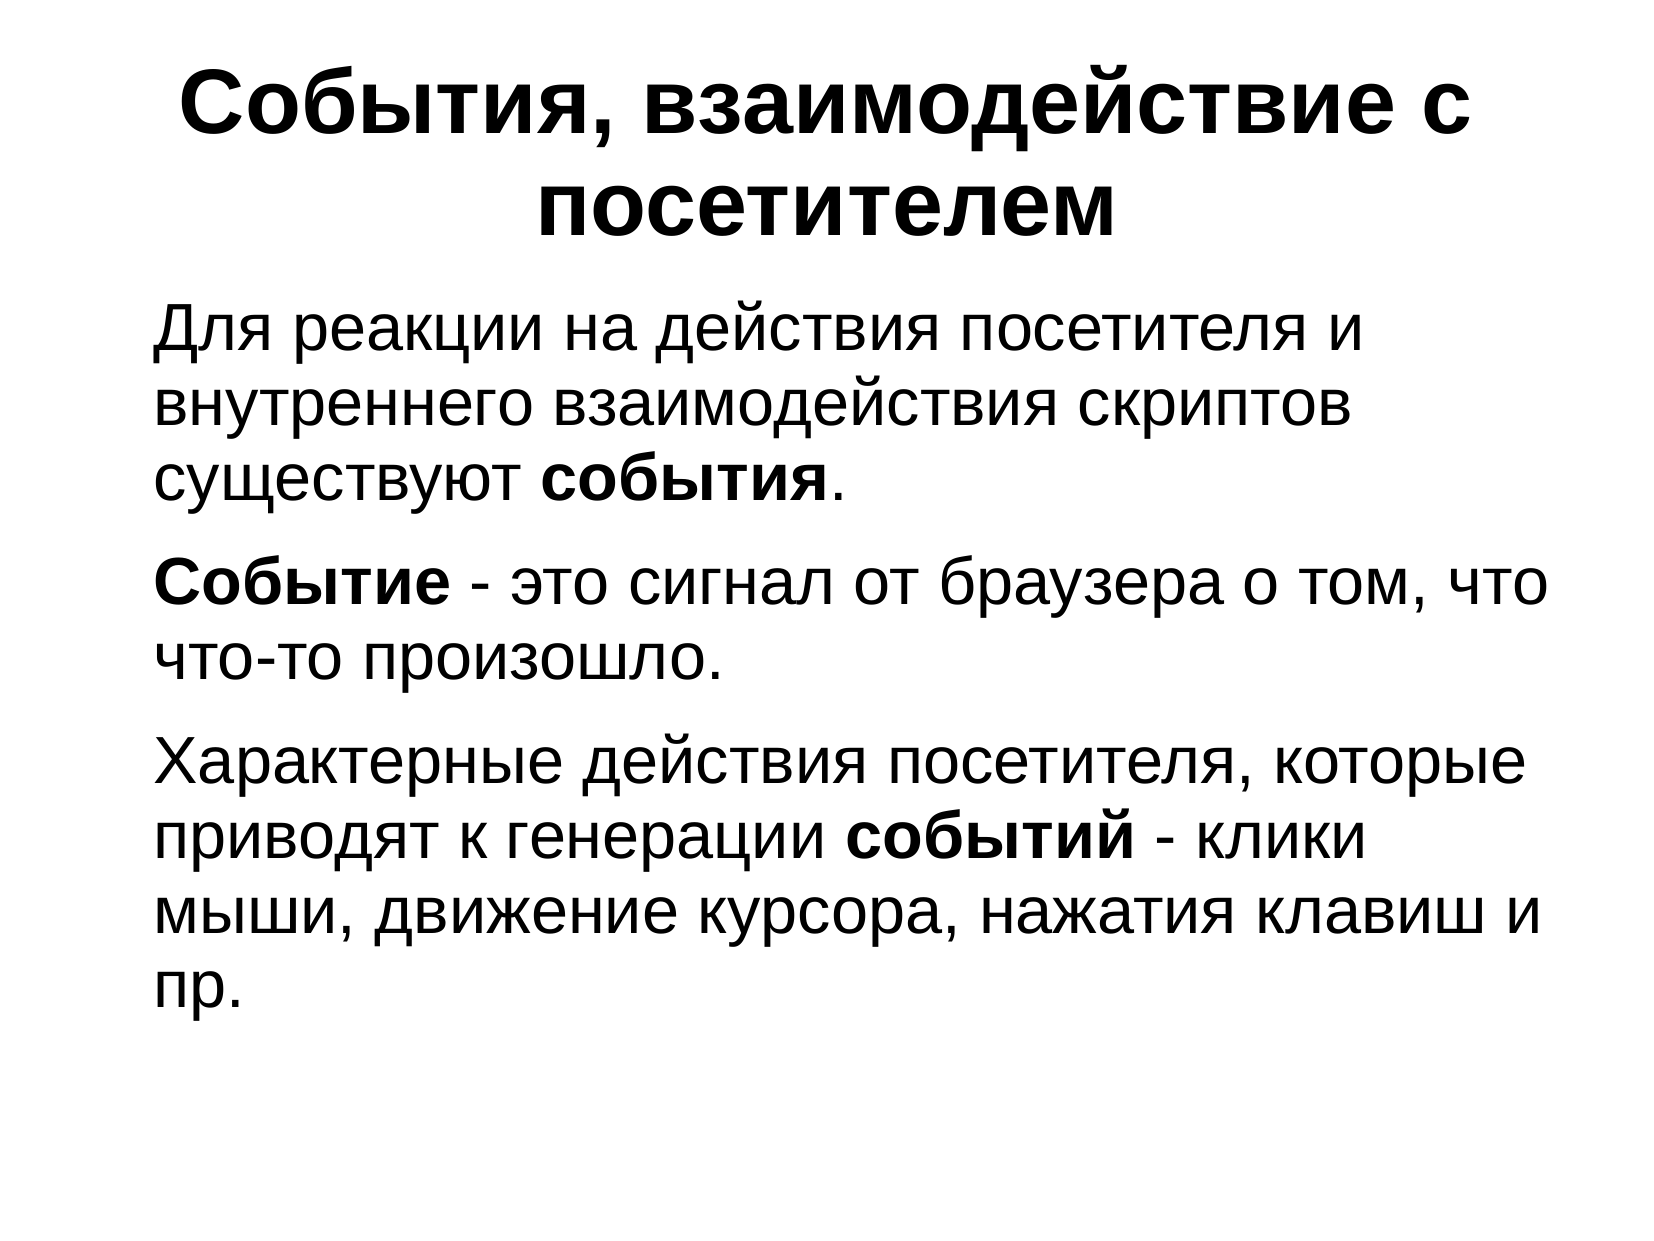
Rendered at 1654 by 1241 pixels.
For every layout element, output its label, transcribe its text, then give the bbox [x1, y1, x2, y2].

title События, взаимодействие с посетителем [82, 49, 1571, 257]
list Для реакции на действия посетителя и внутреннего взаимодействия скриптов существуют события. Событие - это сигнал от браузера о том, что что-то произошло. Характерные действия посетителя, которые приводят к генерации событий - клики мыши, движение курсора, нажатия клавиш и пр. [82, 290, 1571, 1109]
